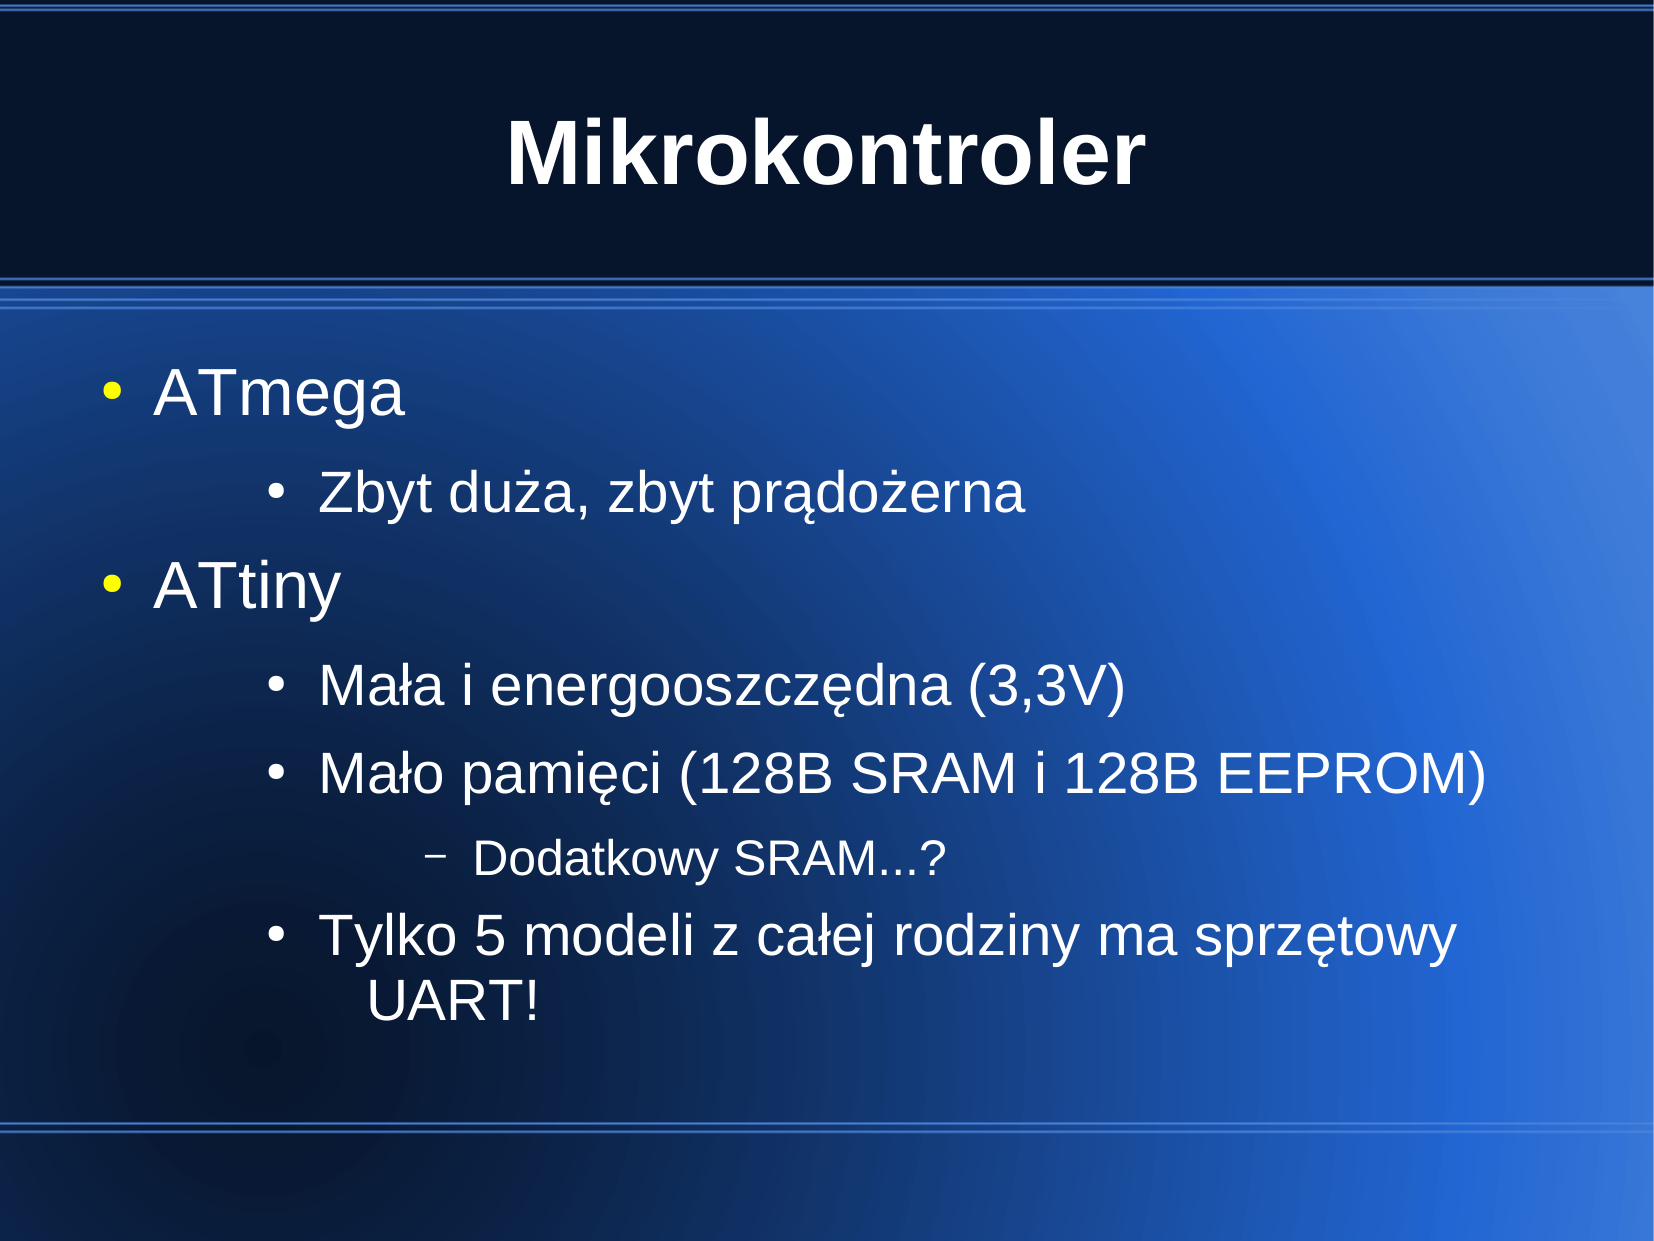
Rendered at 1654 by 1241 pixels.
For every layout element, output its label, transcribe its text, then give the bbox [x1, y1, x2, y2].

picture [0, 0, 1654, 1241]
list ATmega Zbyt duża, zbyt prądożerna ATtiny Mała i energooszczędna (3,3V) Mało pamięci (128B SRAM i 128B EEPROM) Dodatkowy SRAM...? Tylko 5 modeli z całej rodziny ma sprzętowy UART! [82, 355, 1571, 1174]
title Mikrokontroler [82, 49, 1571, 257]
